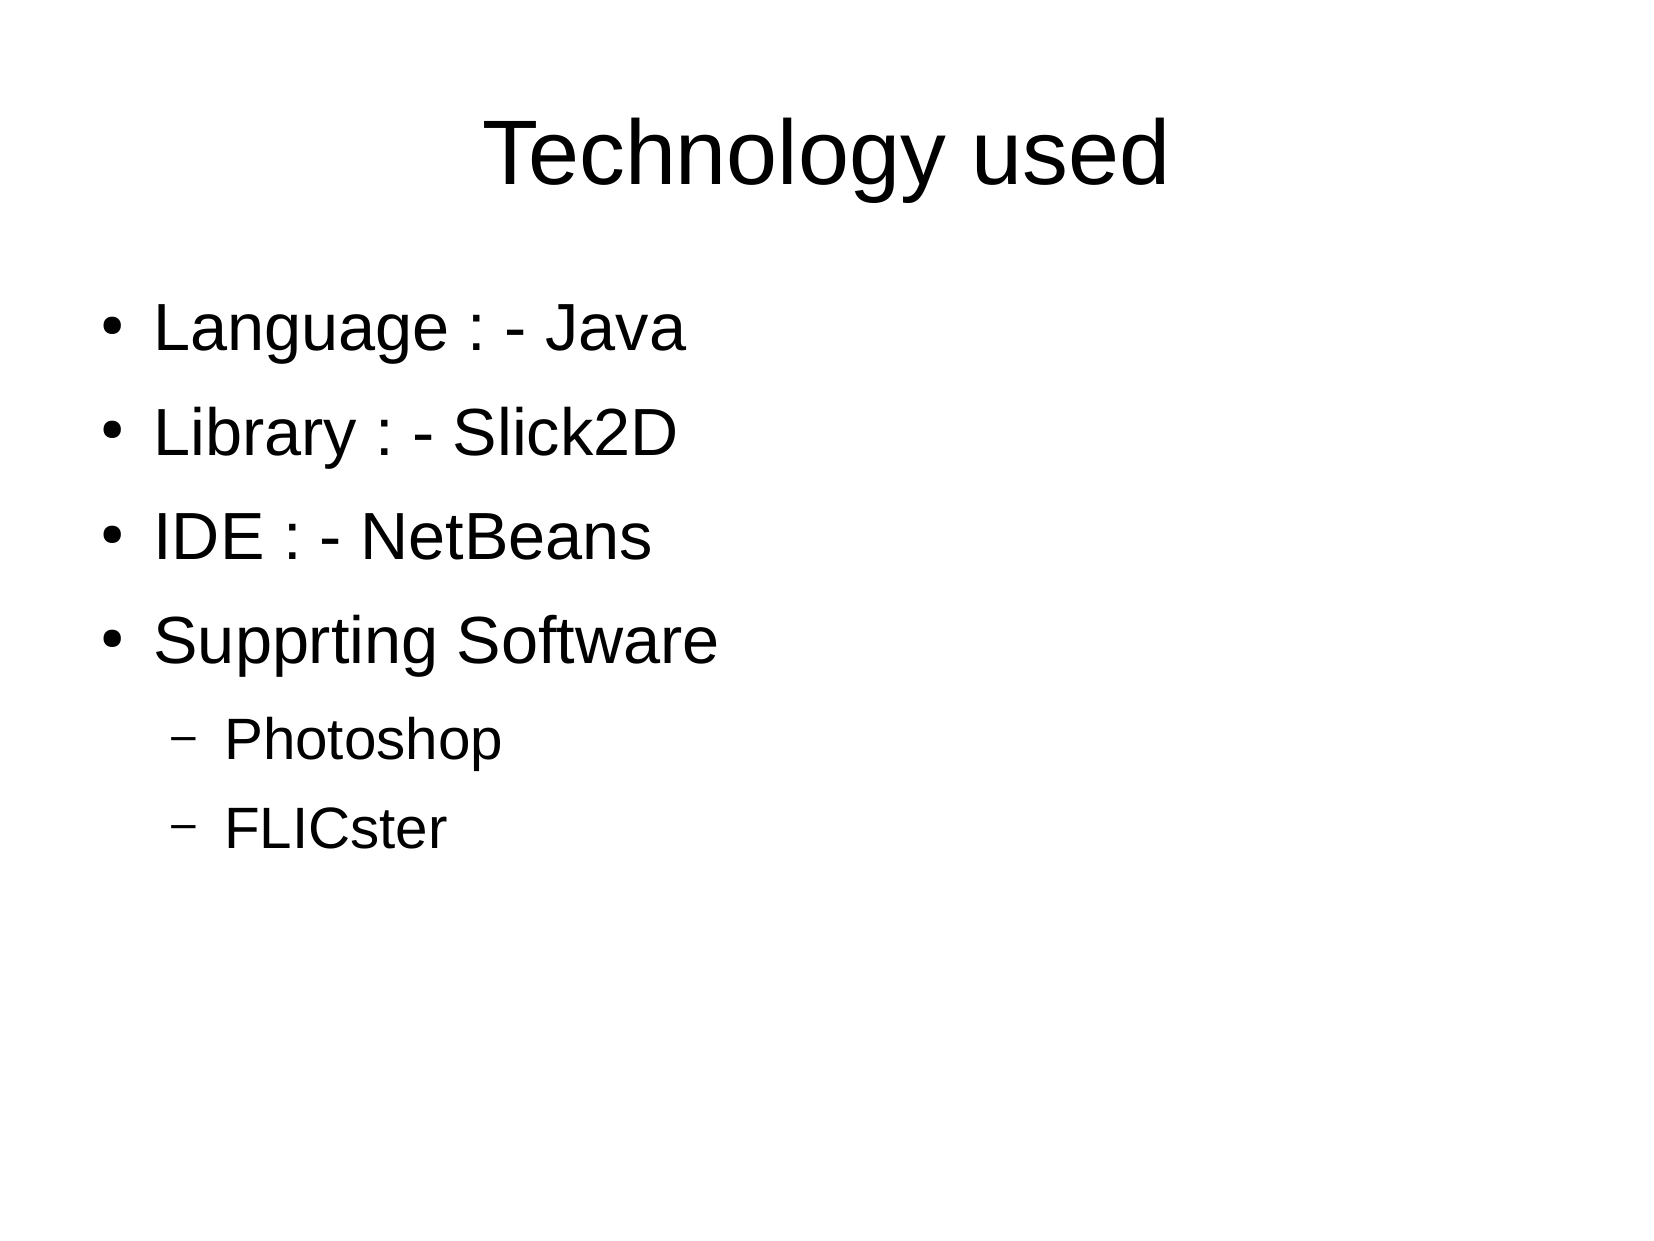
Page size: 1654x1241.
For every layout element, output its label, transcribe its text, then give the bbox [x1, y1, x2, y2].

title Technology used [82, 49, 1571, 257]
list Language : - Java Library : - Slick2D IDE : - NetBeans Supprting Software Photoshop FLICster [82, 290, 1571, 1109]
